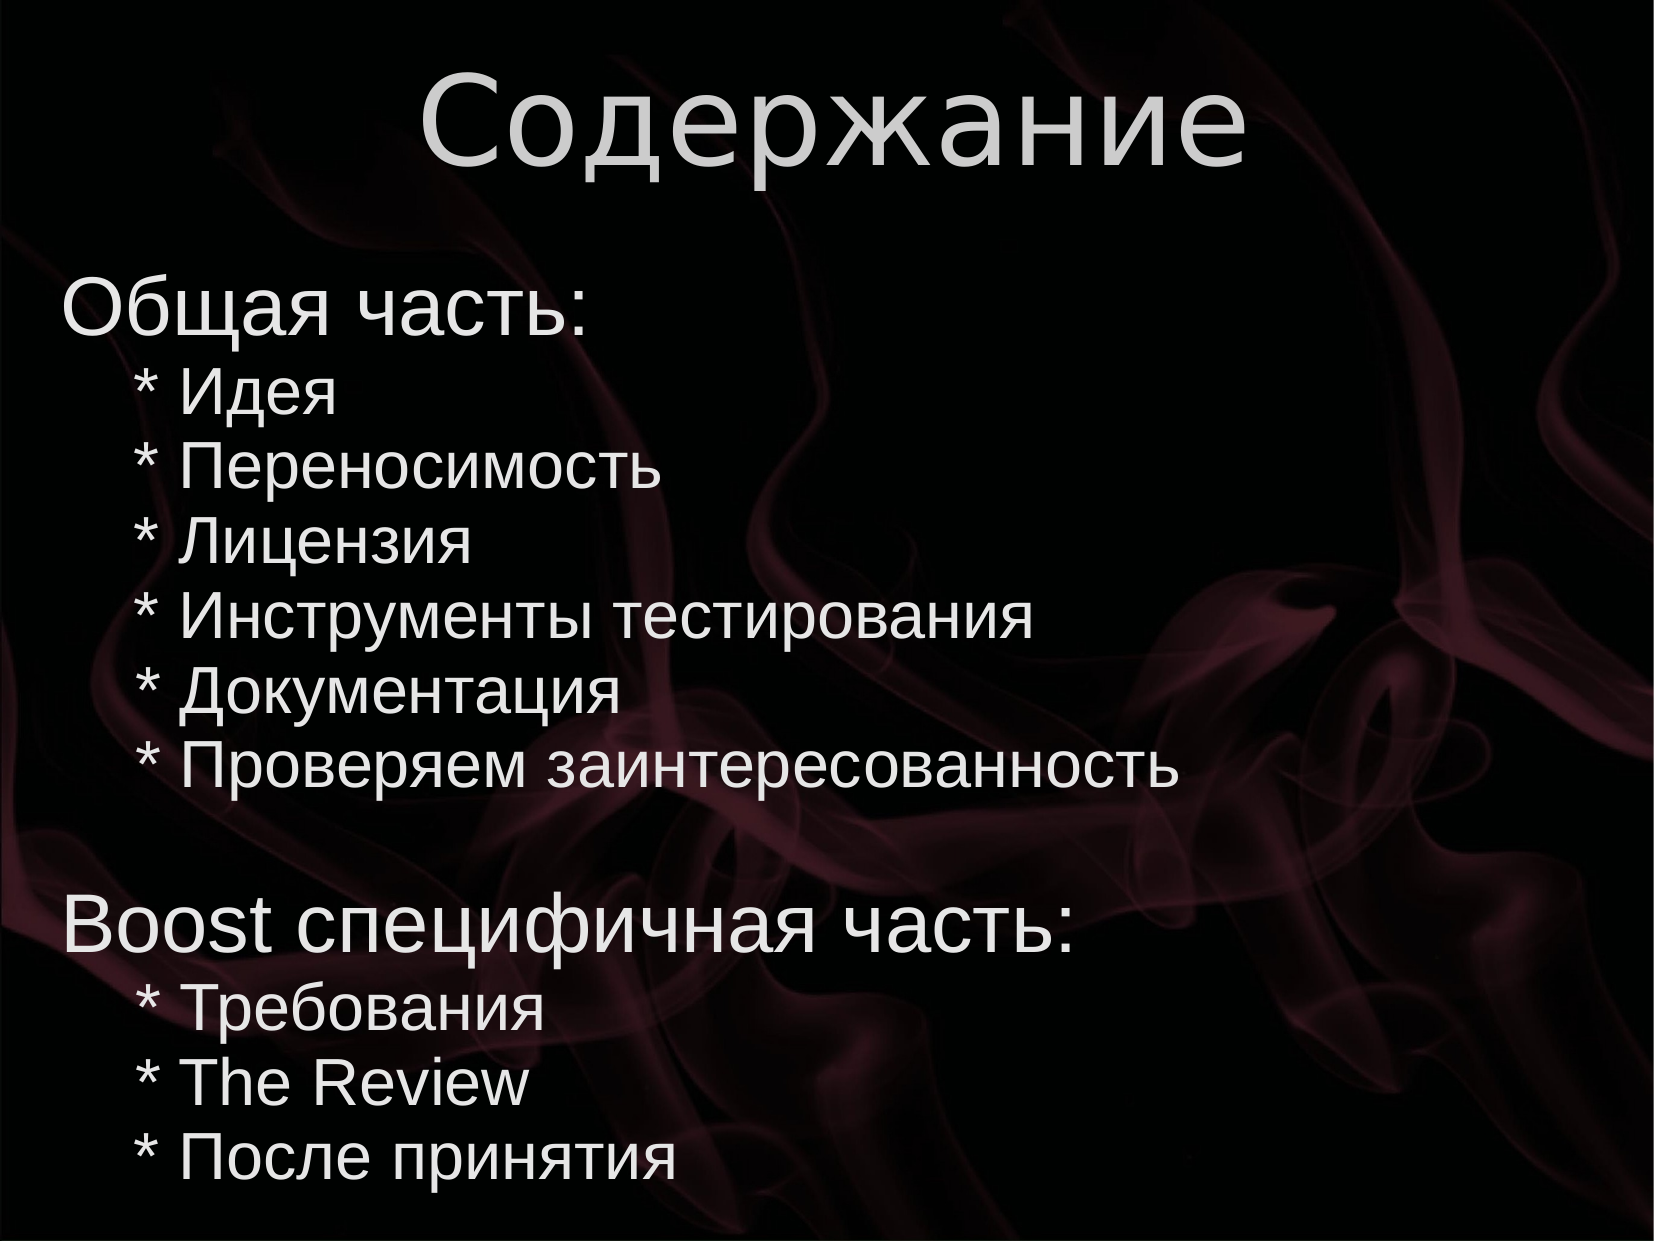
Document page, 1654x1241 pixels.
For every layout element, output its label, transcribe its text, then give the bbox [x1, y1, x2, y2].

title Содержание [90, 45, 1579, 200]
picture [0, 0, 1654, 1241]
subtitle Общая часть: * Идея * Переносимость * Лицензия * Инструменты тестирования * Документация * Проверяем заинтересованность Boost специфичная часть: * Требования * The Review * После принятия [60, 255, 1606, 1201]
